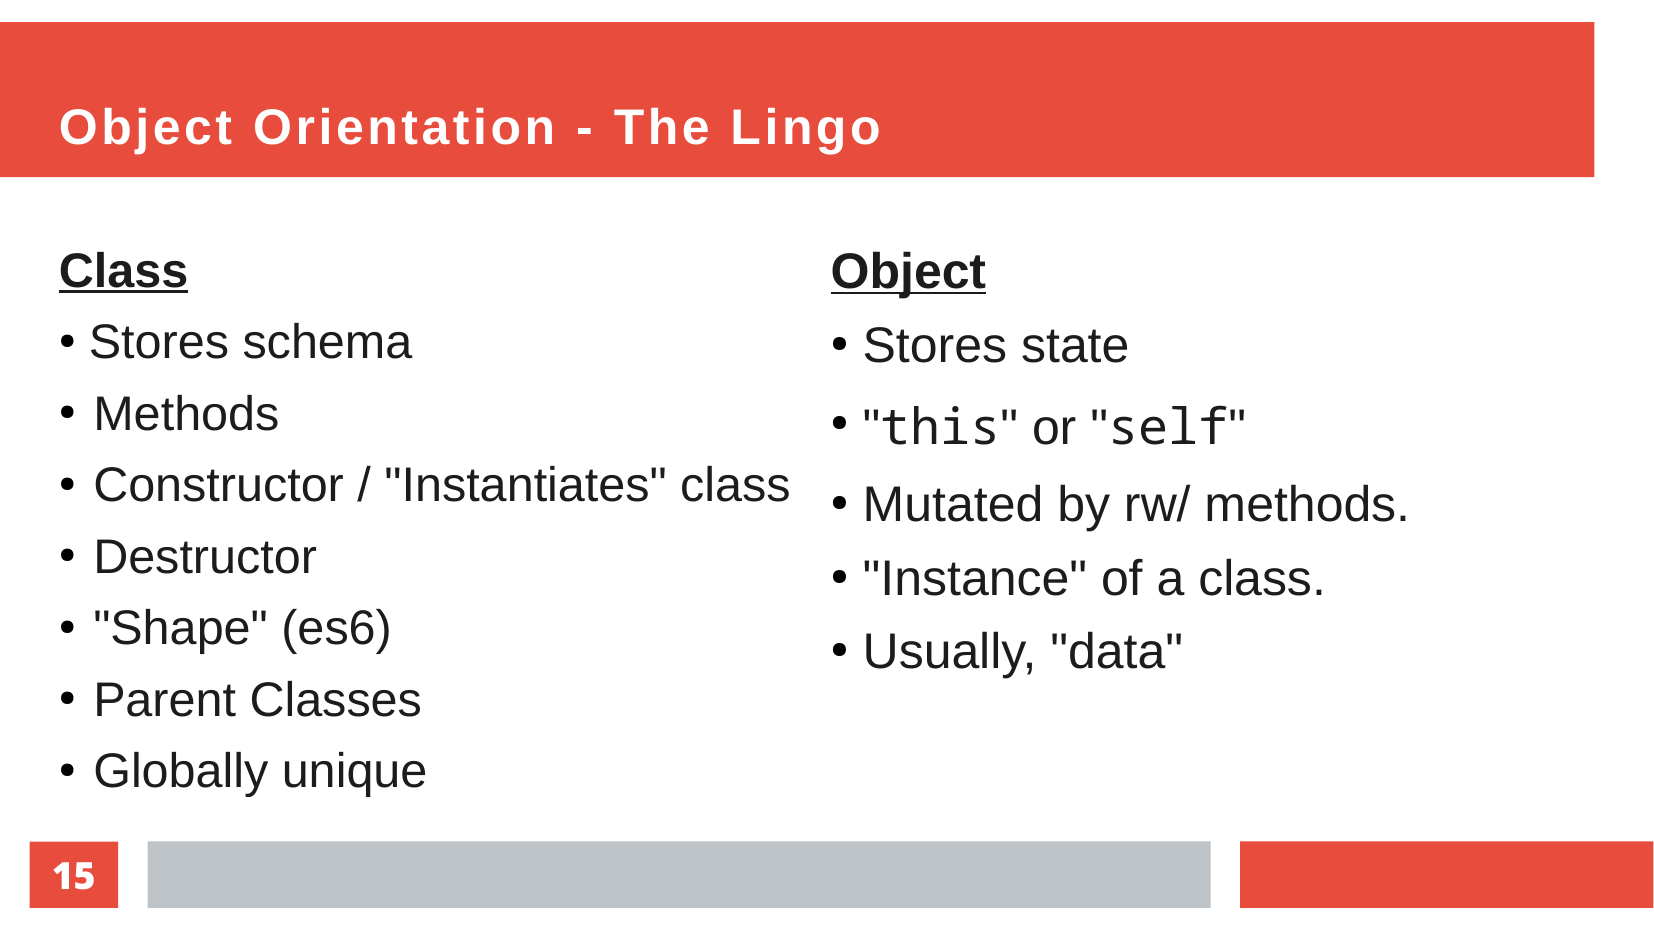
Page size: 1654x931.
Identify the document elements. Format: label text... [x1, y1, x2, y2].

list Class Stores schema Methods Constructor / "Instantiates" class Destructor "Shape" (es6) Parent Classes Globally unique [59, 243, 794, 820]
list Object Stores state "this" or "self" Mutated by rw/ methods. "Instance" of a class. Usually, "data" [830, 243, 1566, 820]
title Object Orientation - The Lingo [59, 44, 1595, 156]
